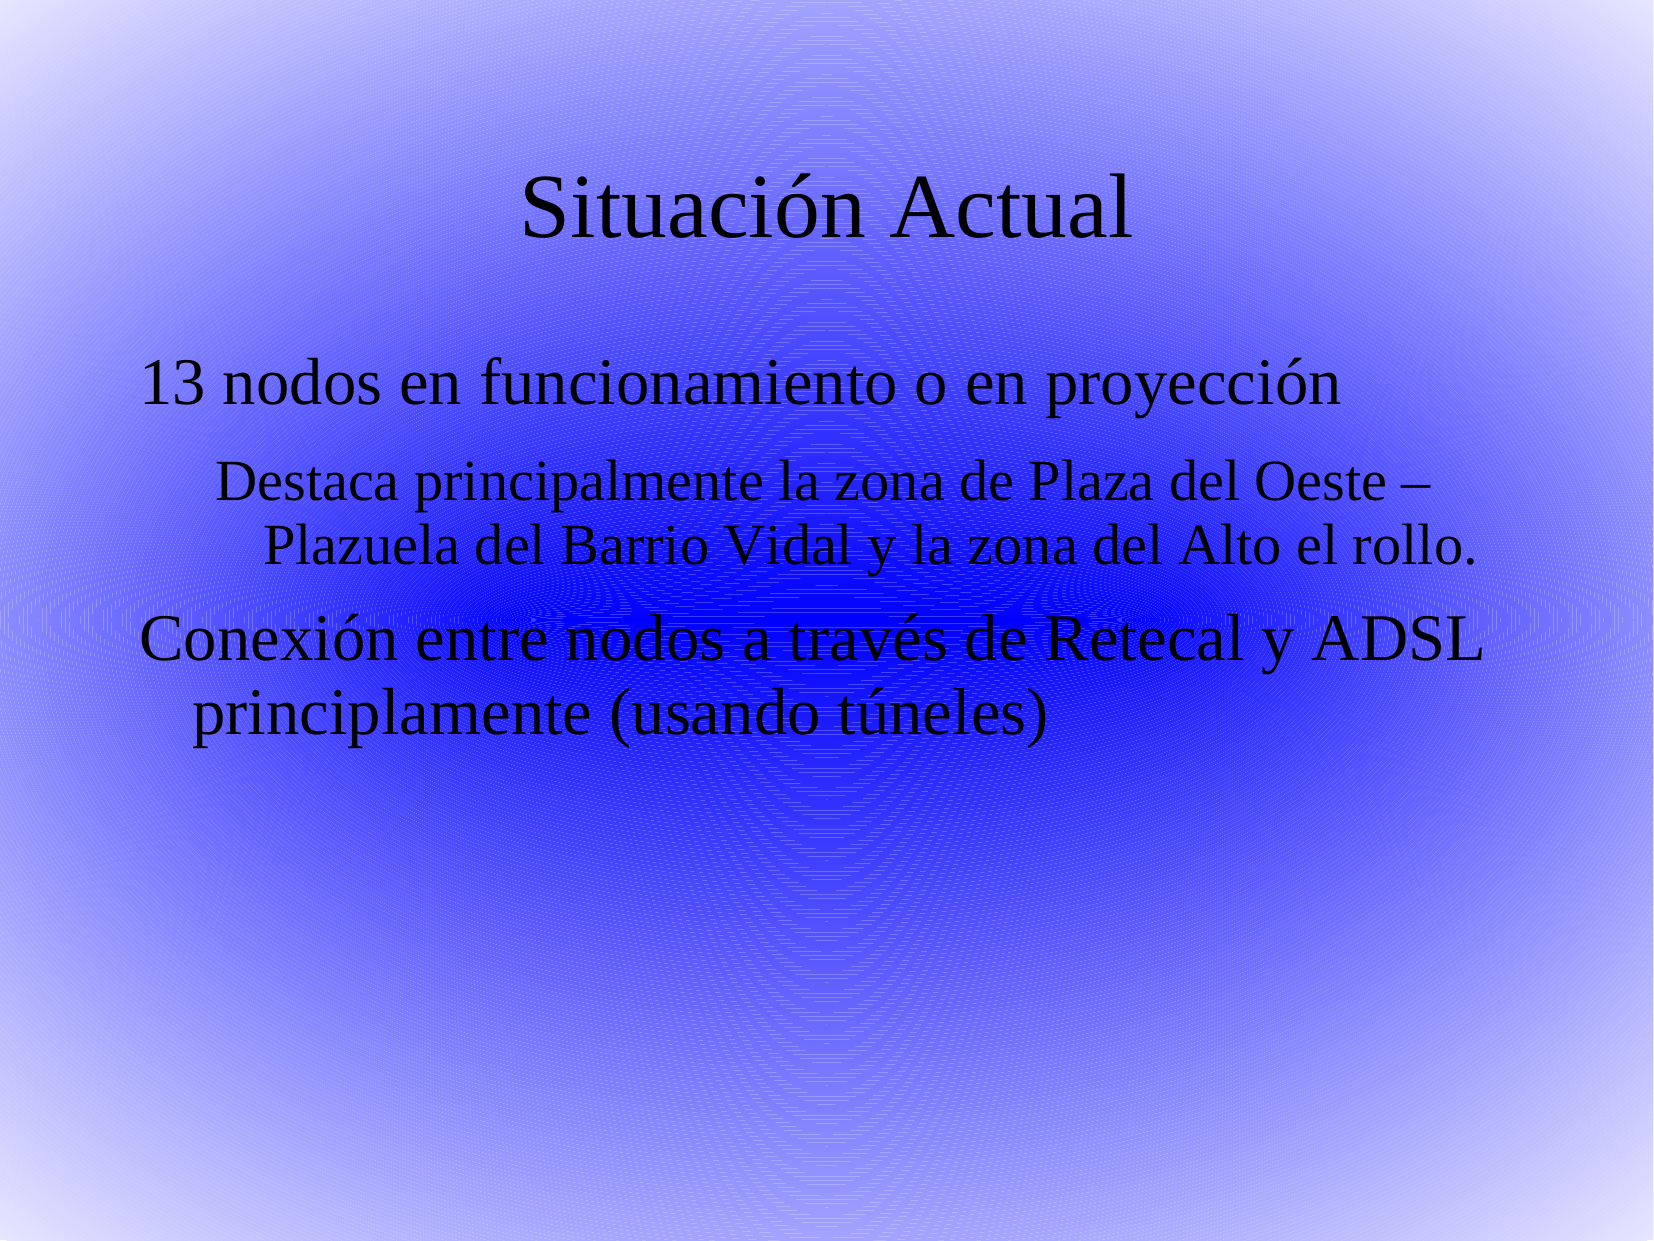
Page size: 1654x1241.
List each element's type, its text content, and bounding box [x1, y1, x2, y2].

list 13 nodos en funcionamiento o en proyección Destaca principalmente la zona de Plaza del Oeste – Plazuela del Barrio Vidal y la zona del Alto el rollo. Conexión entre nodos a través de Retecal y ADSL principlamente (usando túneles) [121, 344, 1534, 1127]
title Situación Actual [121, 102, 1534, 310]
